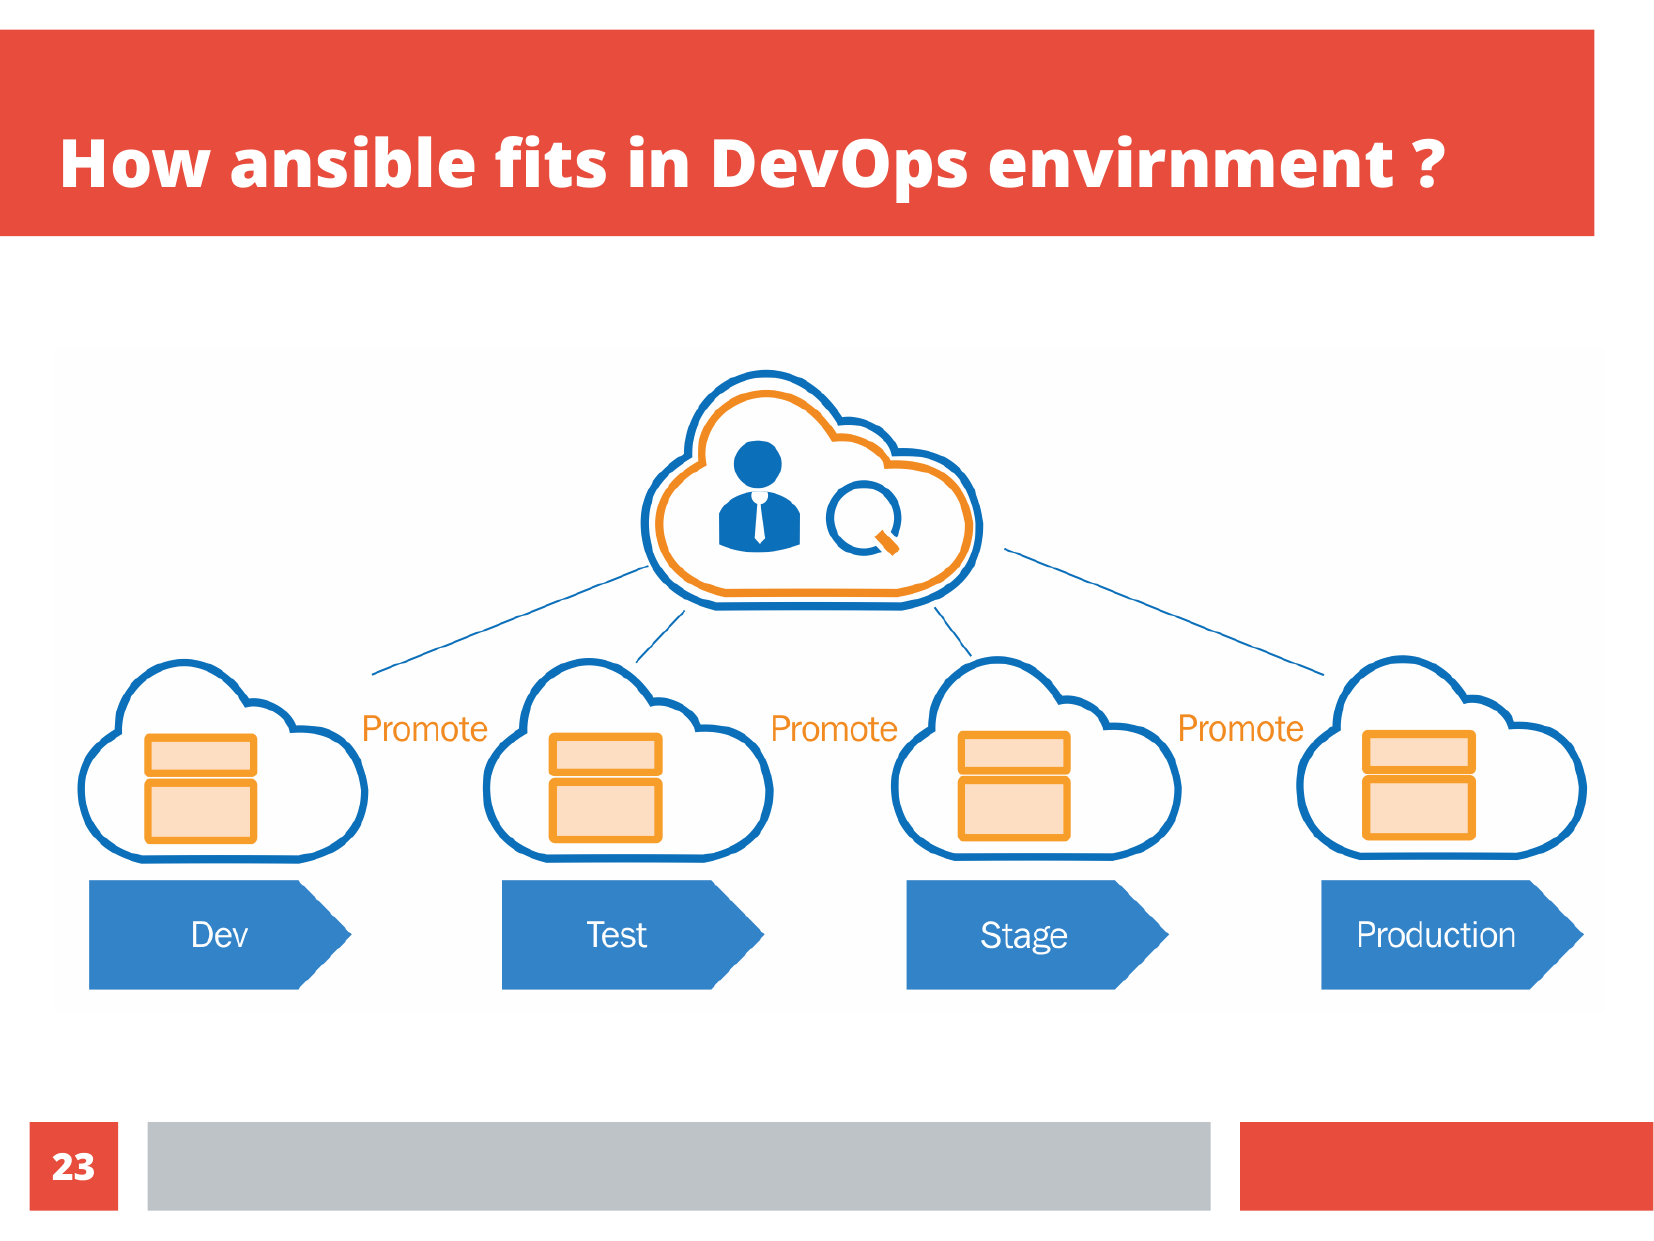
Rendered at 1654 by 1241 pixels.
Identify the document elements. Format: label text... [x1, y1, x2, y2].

title How ansible fits in DevOps envirnment ? [59, 59, 1595, 207]
picture [54, 346, 1605, 1012]
